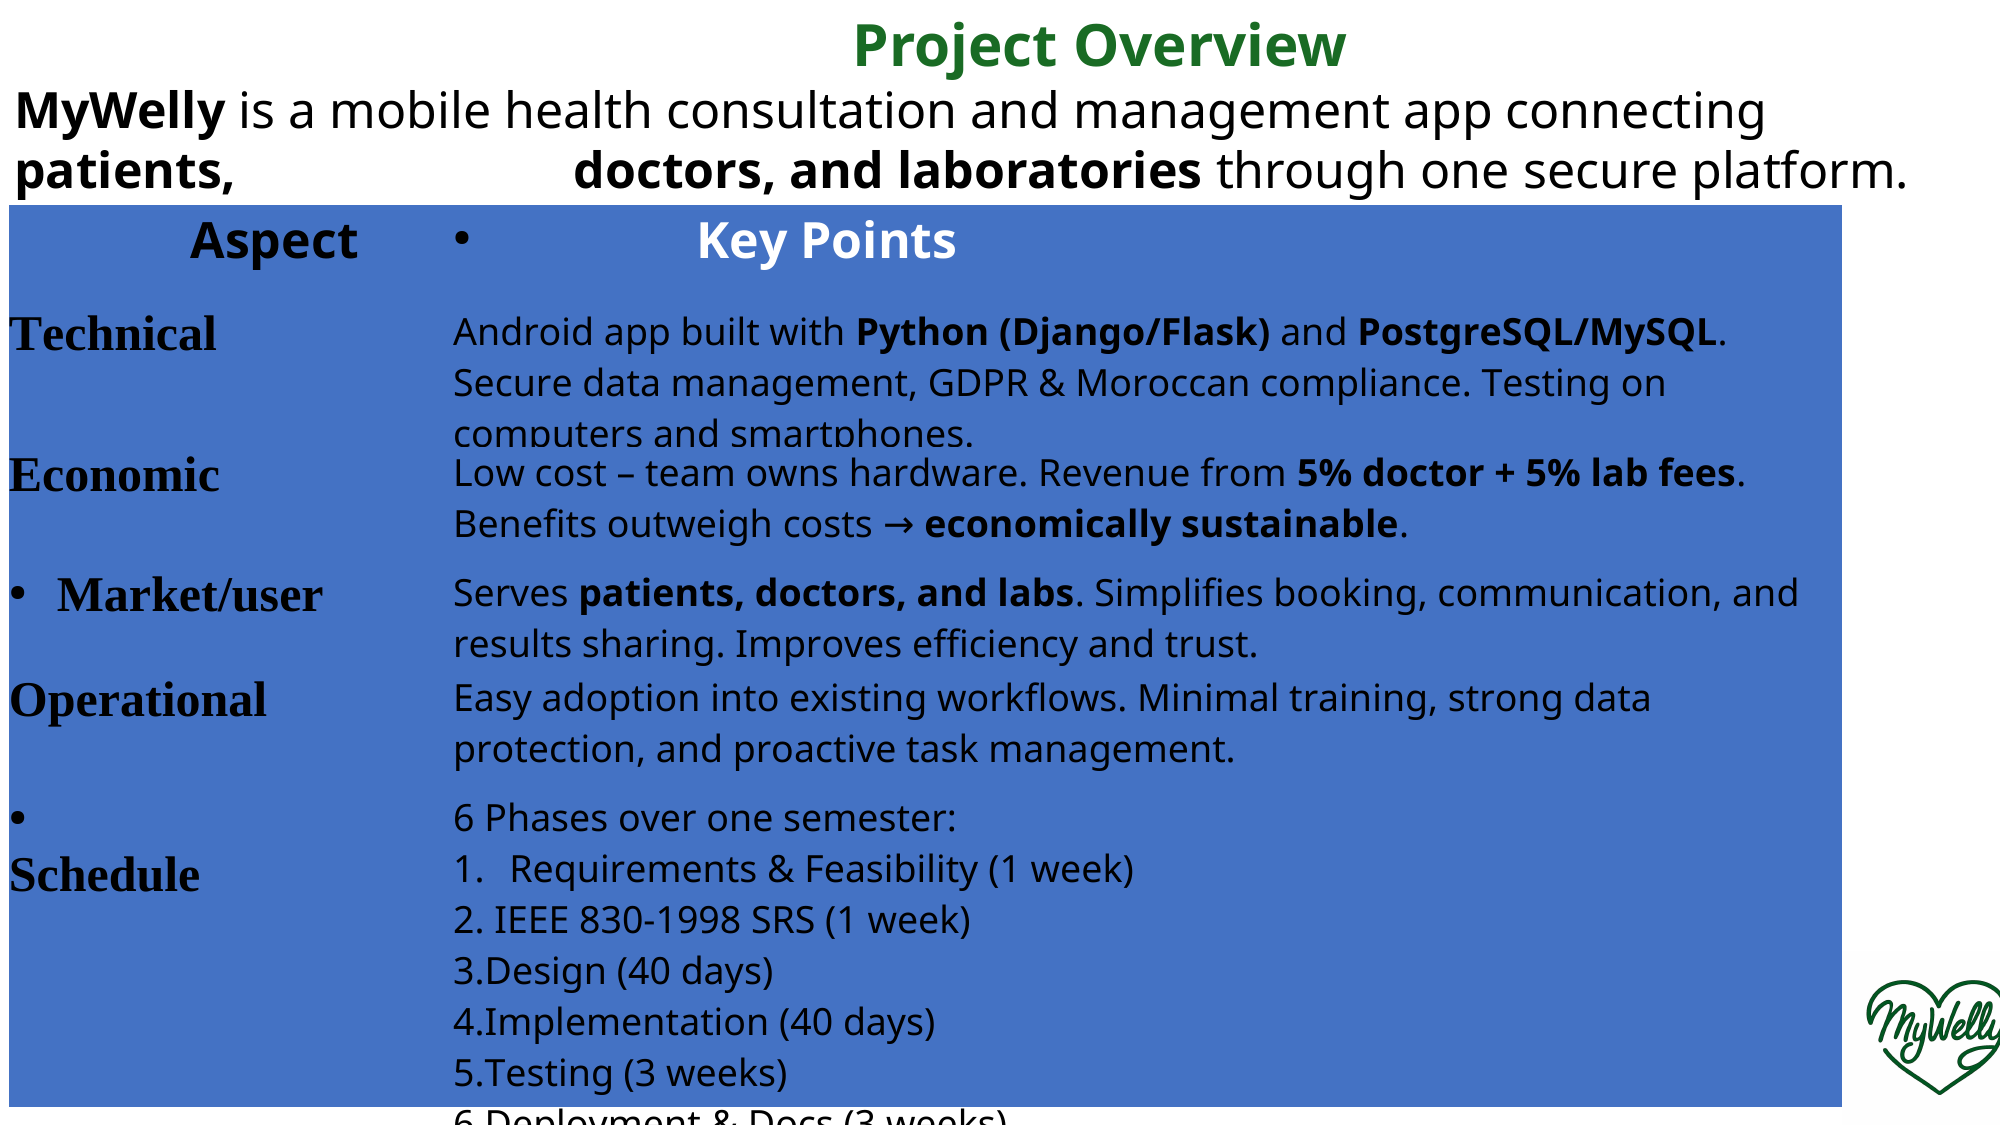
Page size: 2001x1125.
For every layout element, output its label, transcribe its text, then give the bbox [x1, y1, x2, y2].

table_cell Operational [9, 671, 453, 792]
table_cell 6 Phases over one semester: Requirements & Feasibility (1 week) 2. IEEE 830-1998 SRS (1 week) 3.Design (40 days) 4.Implementation (40 days) 5.Testing (3 weeks) 6.Deployment & Docs (3 weeks) [453, 792, 1842, 1107]
table_cell Easy adoption into existing workflows. Minimal training, strong data protection, and proactive task management. [453, 671, 1842, 792]
picture [1842, 951, 2000, 1125]
table_cell Serves patients, doctors, and labs. Simplifies booking, communication, and results sharing. Improves efficiency and trust. [453, 567, 1842, 671]
text_box Project Overview MyWelly is a mobile health consultation and management app connecting patients, doctors, and laboratories through one secure platform. [0, 0, 1975, 314]
table_cell Android app built with Python (Django/Flask) and PostgreSQL/MySQL. Secure data management, GDPR & Moroccan compliance. Testing on computers and smartphones. [453, 306, 1842, 447]
table_cell Economic [9, 447, 453, 567]
table_cell Technical [9, 306, 453, 447]
table_header Key Points [453, 205, 1842, 306]
table_cell Market/user [9, 567, 453, 671]
table_header Aspect [9, 205, 453, 306]
table_cell Schedule [9, 792, 453, 1107]
table_cell Low cost – team owns hardware. Revenue from 5% doctor + 5% lab fees. Benefits outweigh costs → economically sustainable. [453, 447, 1842, 567]
